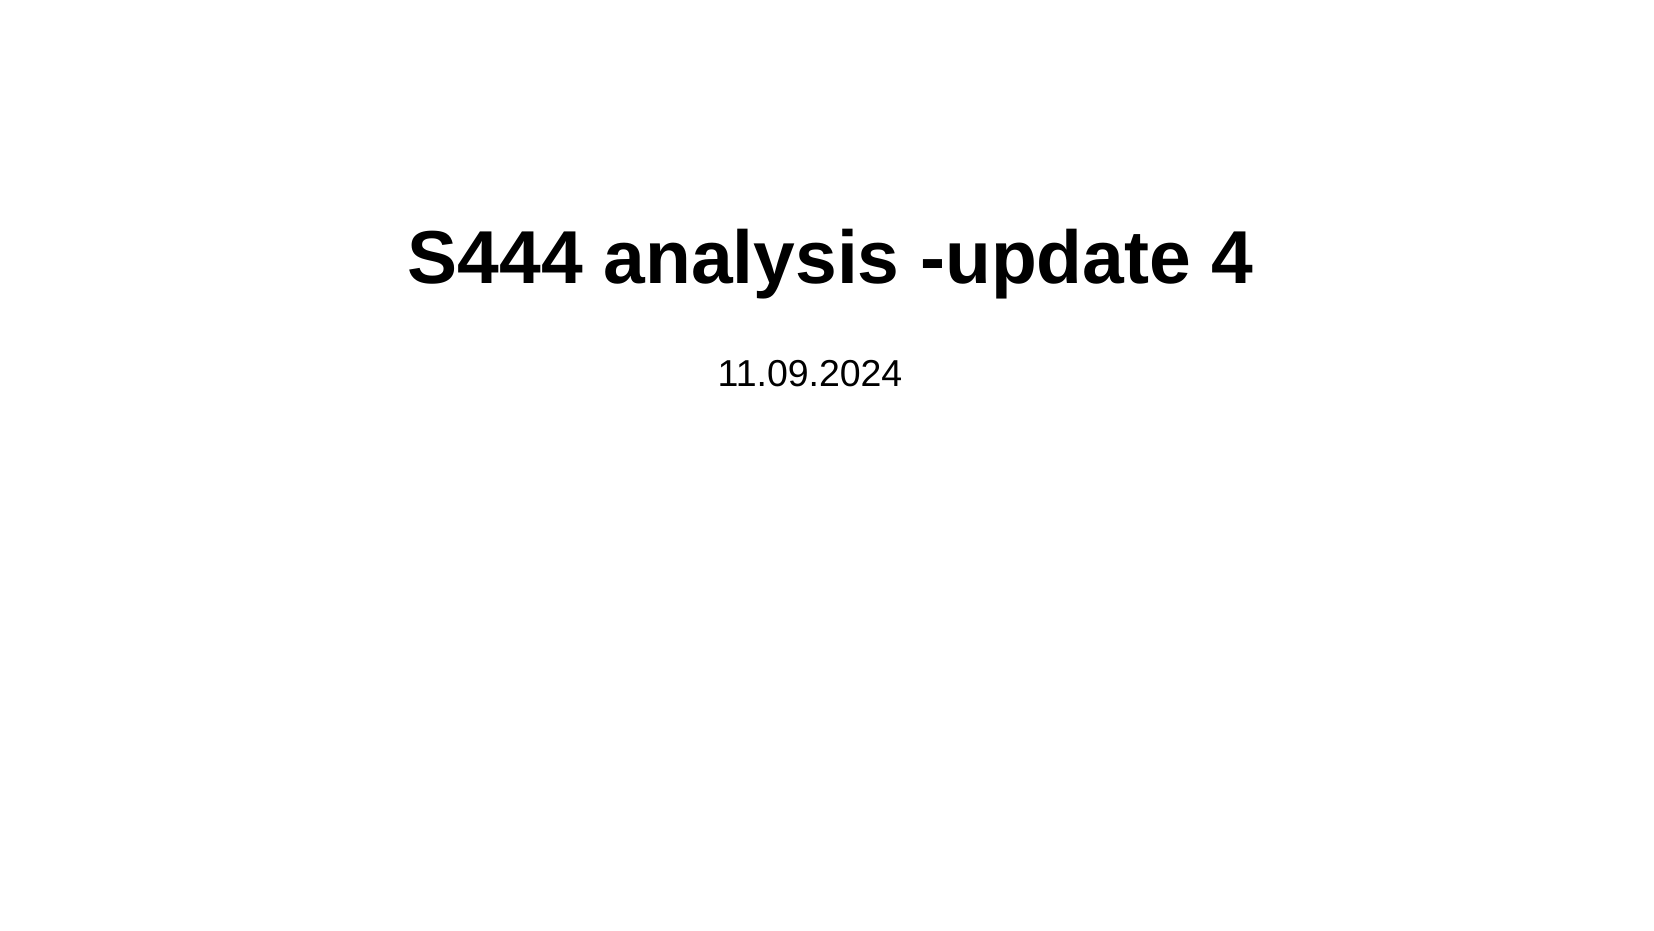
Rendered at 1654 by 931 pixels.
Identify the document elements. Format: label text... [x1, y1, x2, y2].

text_box 11.09.2024 [555, 345, 1066, 402]
title S444 analysis -update 4 [86, 180, 1576, 336]
